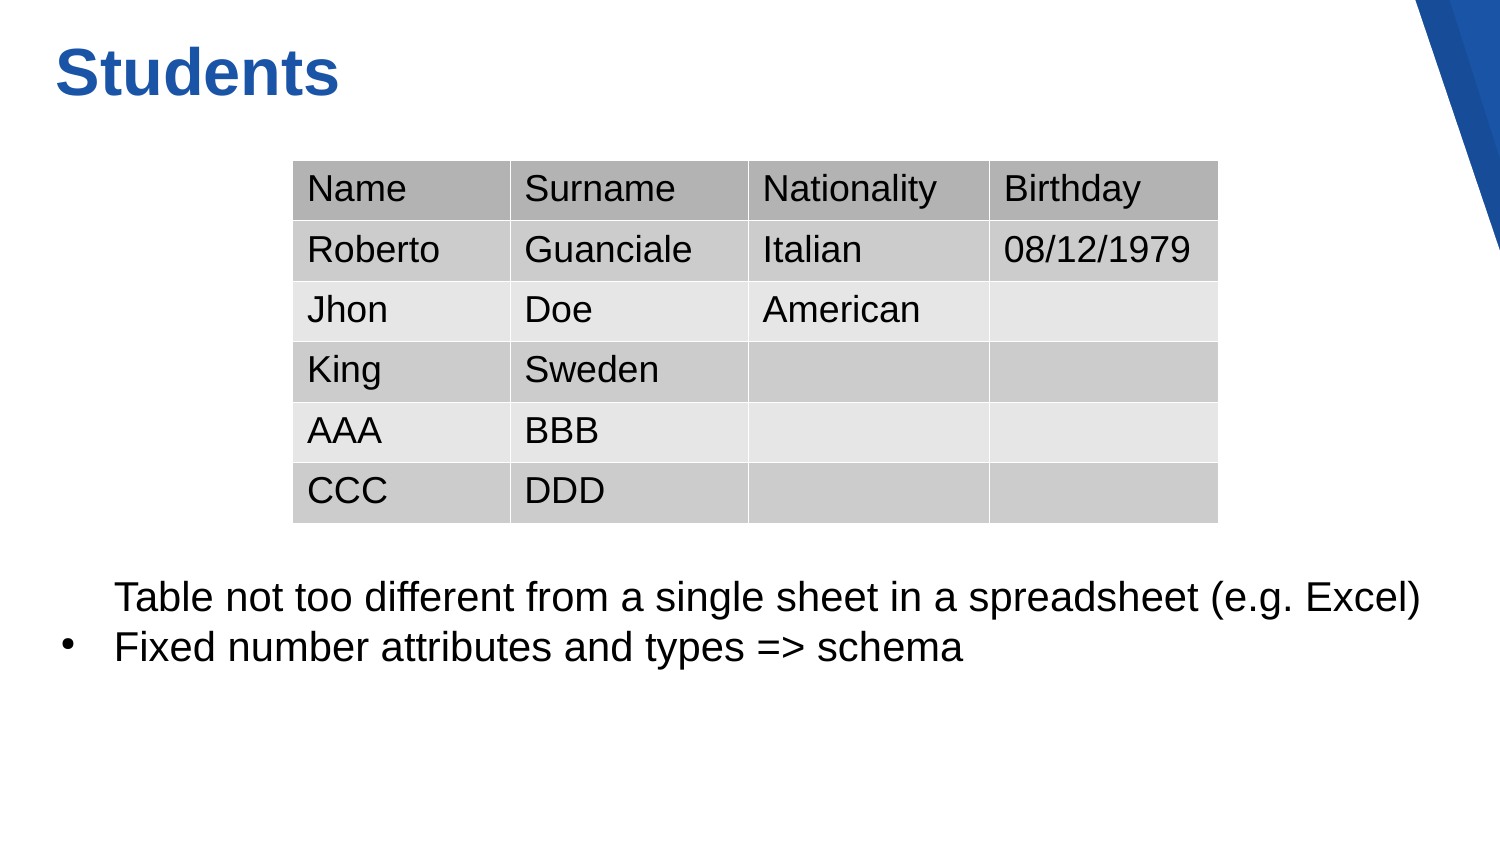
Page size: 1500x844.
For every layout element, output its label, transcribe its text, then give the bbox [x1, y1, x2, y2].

table_cell AAA [293, 403, 510, 462]
table_header Name [293, 161, 510, 220]
table_cell [749, 463, 989, 523]
title Students [40, 56, 1231, 124]
table_header Birthday [990, 161, 1218, 220]
table_cell Sweden [511, 342, 748, 402]
table_cell [990, 463, 1218, 523]
table_cell BBB [511, 403, 748, 462]
table_cell [749, 403, 989, 462]
table_cell CCC [293, 463, 510, 523]
table_cell [990, 342, 1218, 402]
table_cell [990, 282, 1218, 341]
table_cell Roberto [293, 221, 510, 281]
table_cell American [749, 282, 989, 341]
table_cell [749, 342, 989, 402]
table_header Nationality [749, 161, 989, 220]
table_cell King [293, 342, 510, 402]
table_cell Italian [749, 221, 989, 281]
list Table not too different from a single sheet in a spreadsheet (e.g. Excel) Fixed number attributes and types => schema [27, 555, 1441, 830]
table_cell Jhon [293, 282, 510, 341]
table_cell Doe [511, 282, 748, 341]
table_cell 08/12/1979 [990, 221, 1218, 281]
table_cell [990, 403, 1218, 462]
table_cell DDD [511, 463, 748, 523]
table_cell Guanciale [511, 221, 748, 281]
table_header Surname [511, 161, 748, 220]
